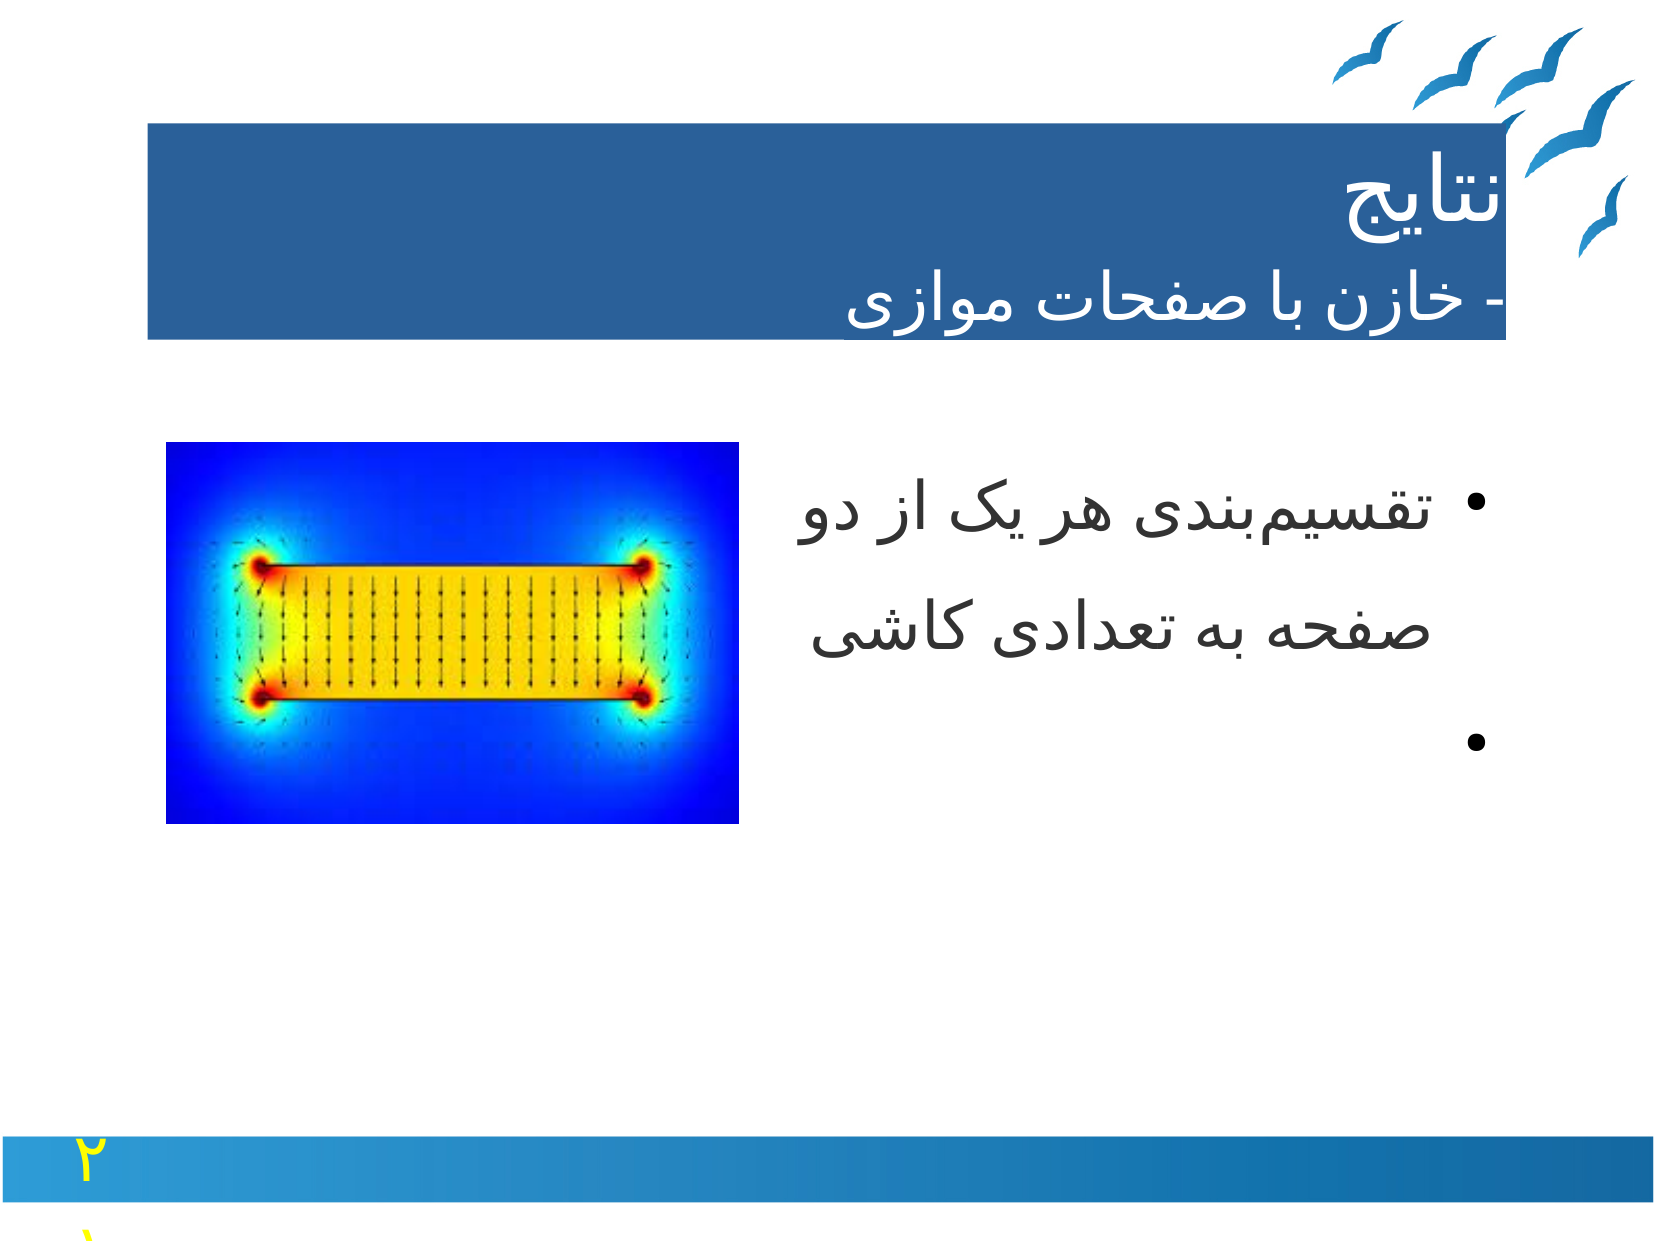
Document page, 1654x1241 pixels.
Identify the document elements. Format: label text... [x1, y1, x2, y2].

text_box ۲۱ [59, 1102, 148, 1241]
list تقسیم‌بندی هر یک از دو صفحه به تعدادی کاشی [147, 338, 1506, 1063]
picture [0, 0, 1654, 1241]
title نتایج - خازن با صفحات موازی [147, 123, 1506, 338]
